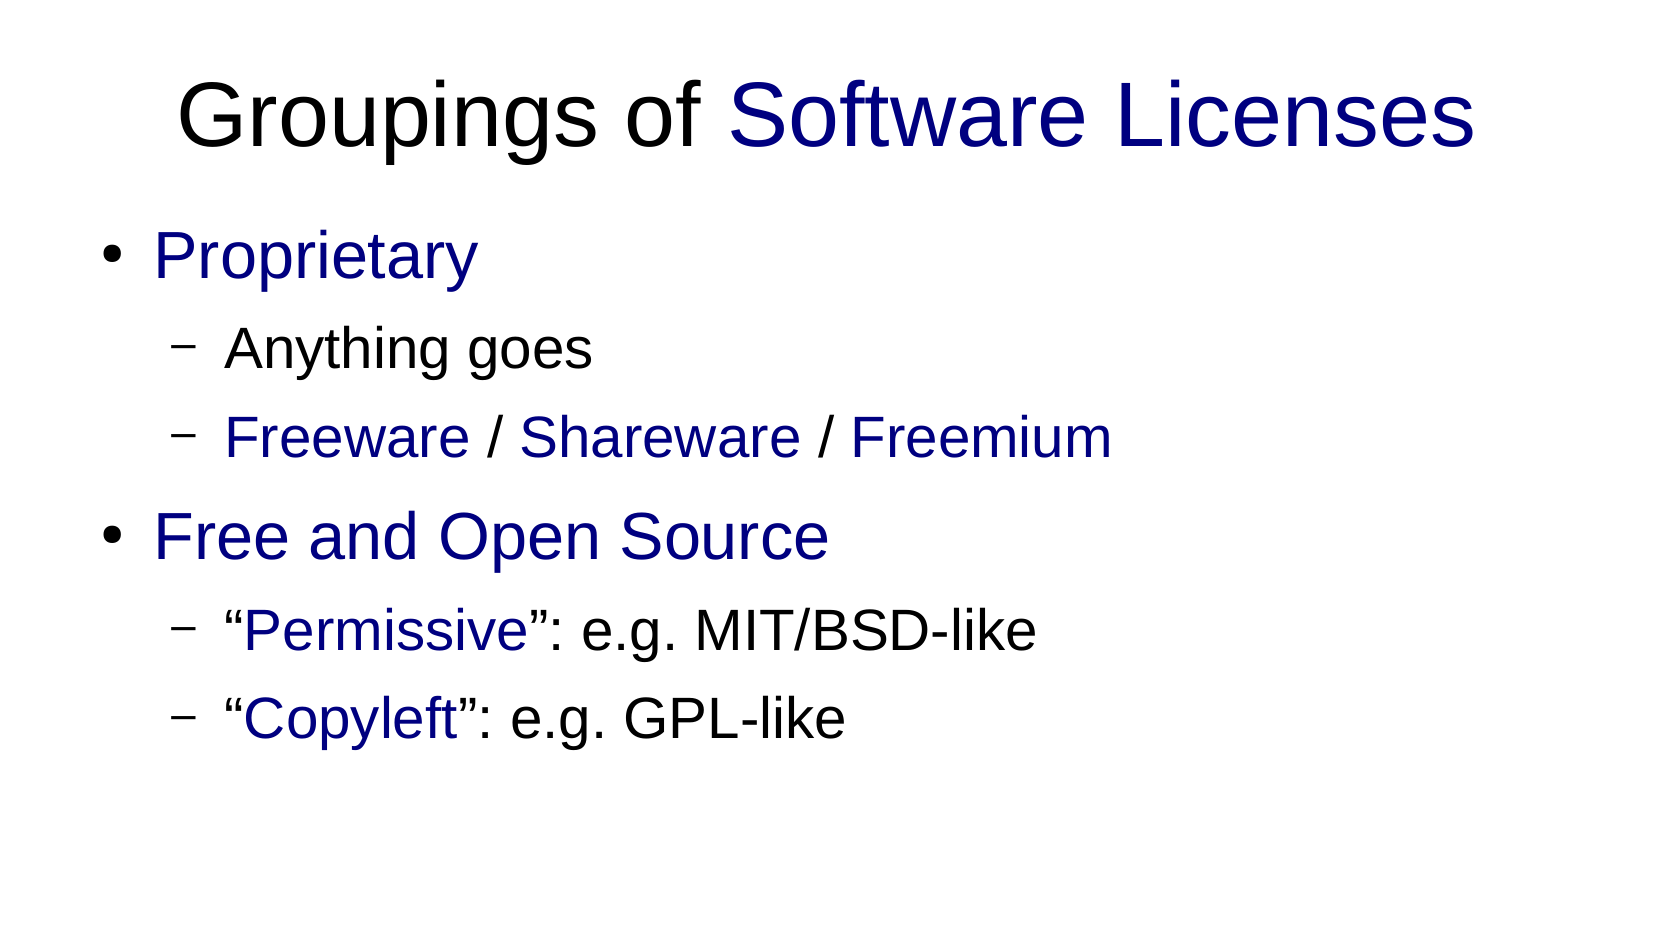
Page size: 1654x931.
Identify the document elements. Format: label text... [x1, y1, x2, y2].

title Groupings of Software Licenses [82, 37, 1571, 193]
list Proprietary Anything goes Freeware / Shareware / Freemium Free and Open Source “Permissive”: e.g. MIT/BSD-like “Copyleft”: e.g. GPL-like [82, 217, 1571, 758]
